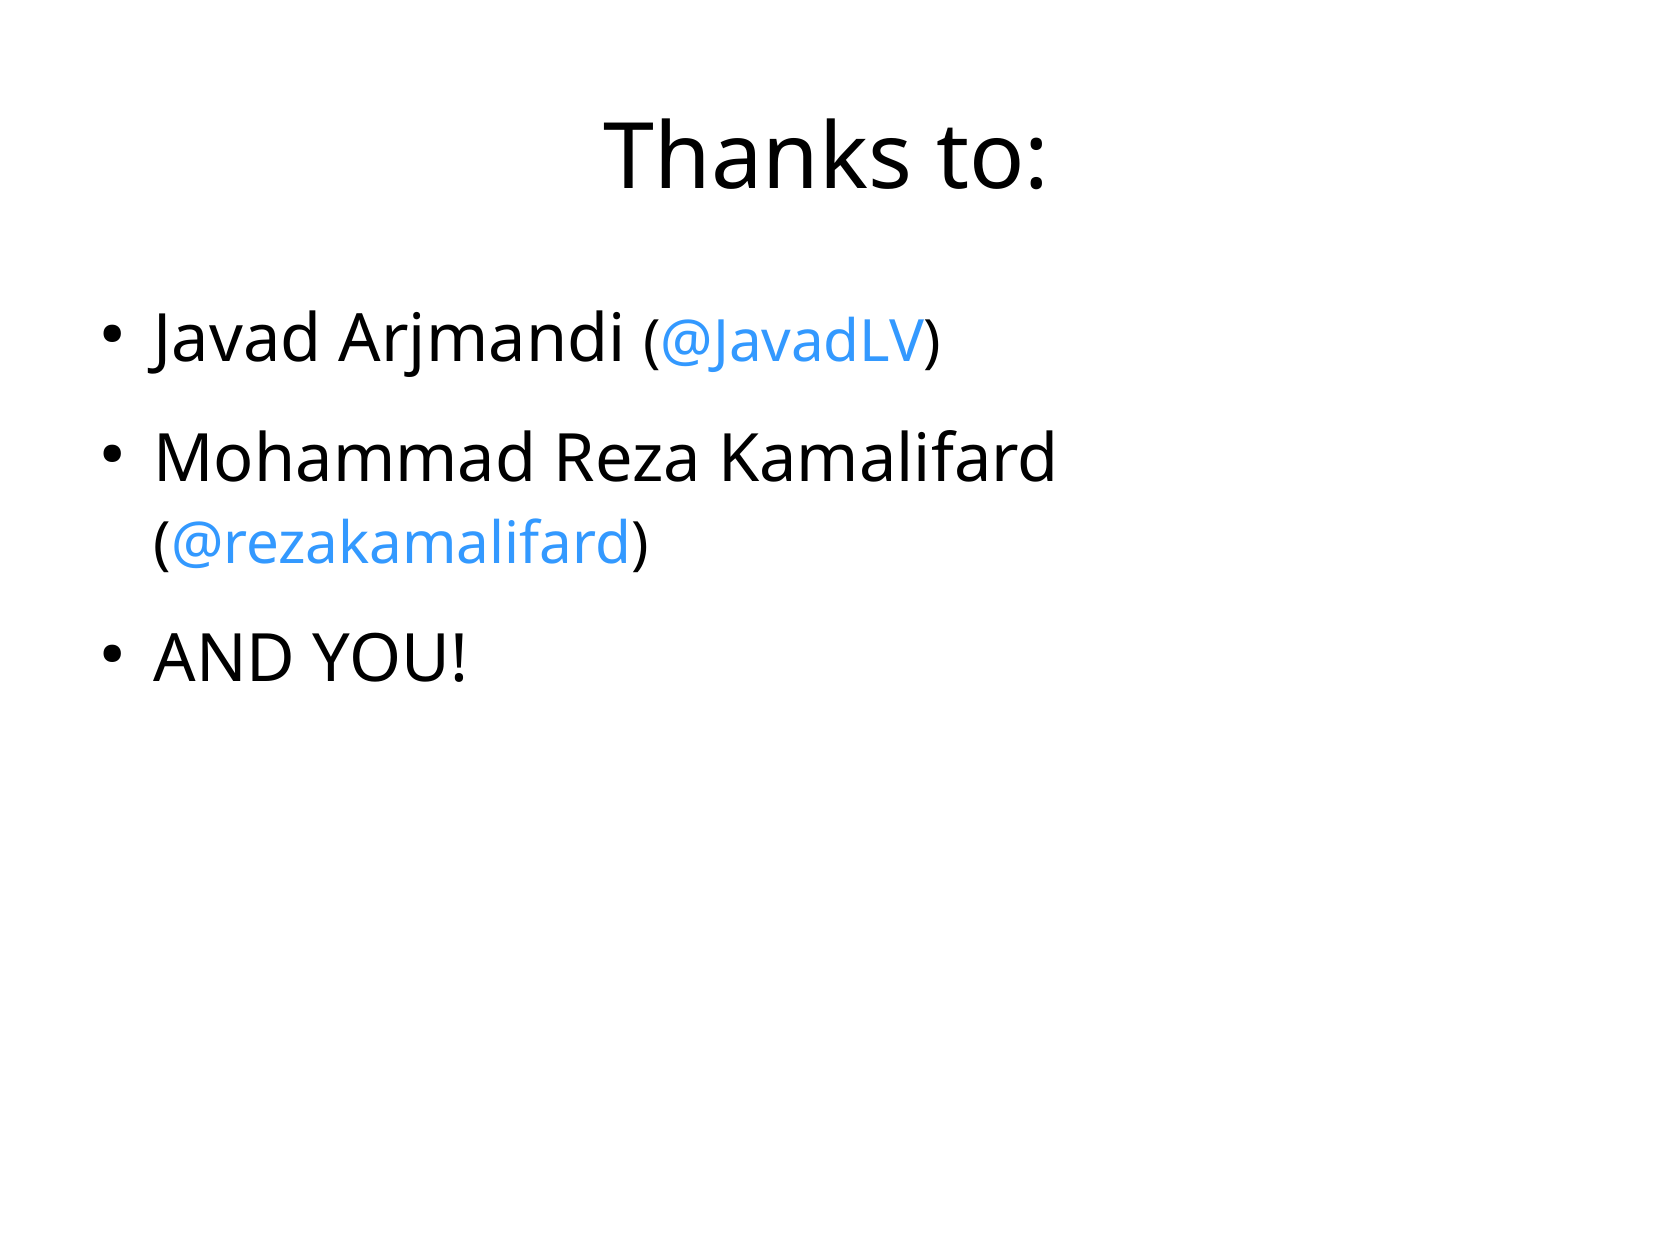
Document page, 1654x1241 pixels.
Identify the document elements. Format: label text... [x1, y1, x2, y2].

title Thanks to: [82, 49, 1571, 257]
list Javad Arjmandi (@JavadLV) Mohammad Reza Kamalifard (@rezakamalifard) AND YOU! [82, 290, 1571, 1010]
